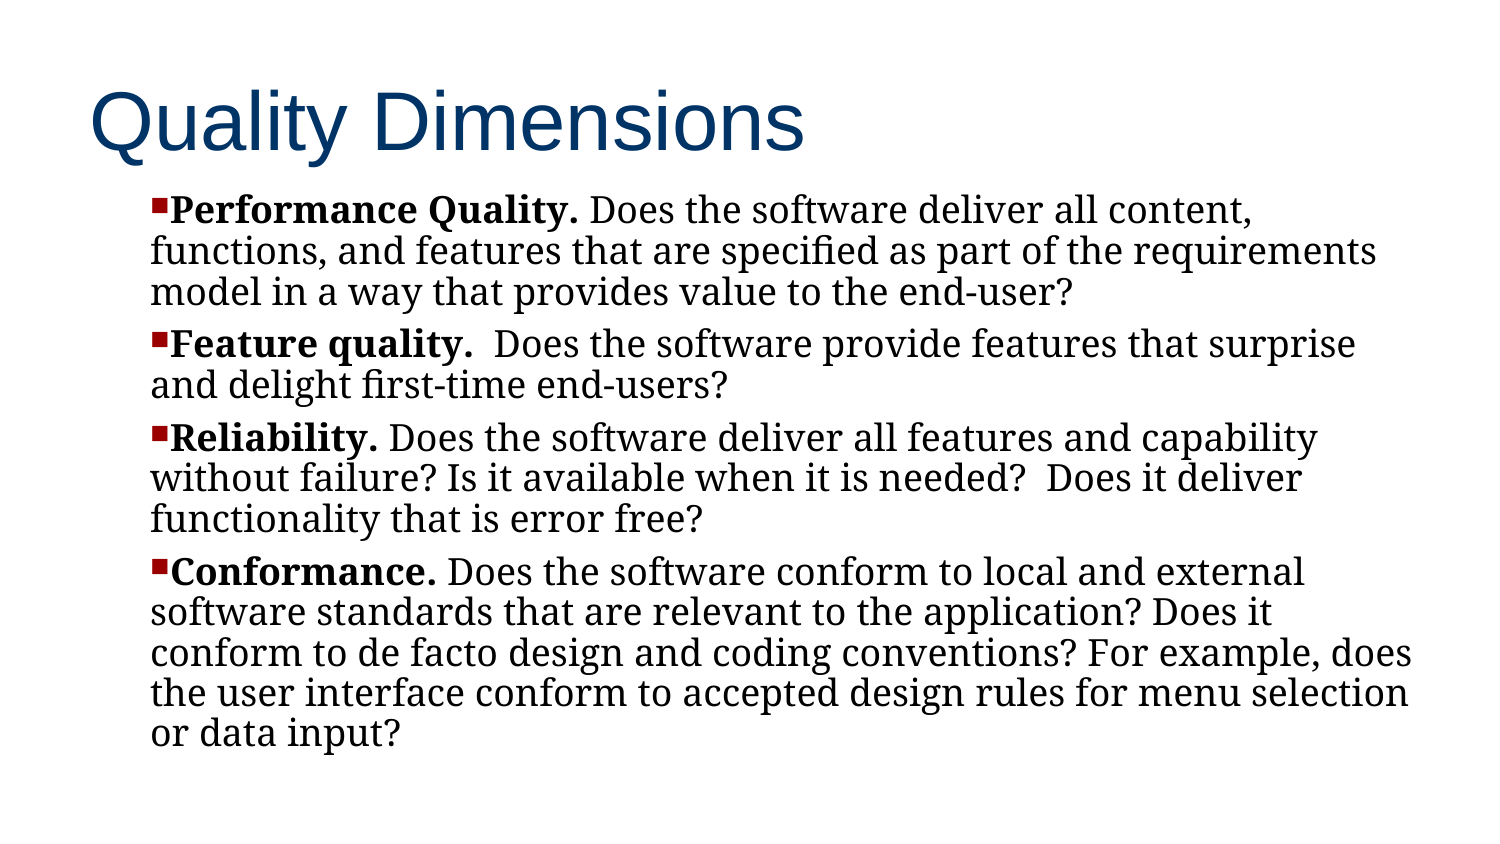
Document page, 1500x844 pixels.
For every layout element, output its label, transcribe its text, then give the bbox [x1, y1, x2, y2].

subtitle Performance Quality. Does the software deliver all content, functions, and features that are specified as part of the requirements model in a way that provides value to the end-user? Feature quality. Does the software provide features that surprise and delight first-time end-users? Reliability. Does the software deliver all features and capability without failure? Is it available when it is needed? Does it deliver functionality that is error free? Conformance. Does the software conform to local and external software standards that are relevant to the application? Does it conform to de facto design and coding conventions? For example, does the user interface conform to accepted design rules for menu selection or data input? [75, 149, 1425, 735]
title Quality Dimensions [75, 33, 1425, 149]
